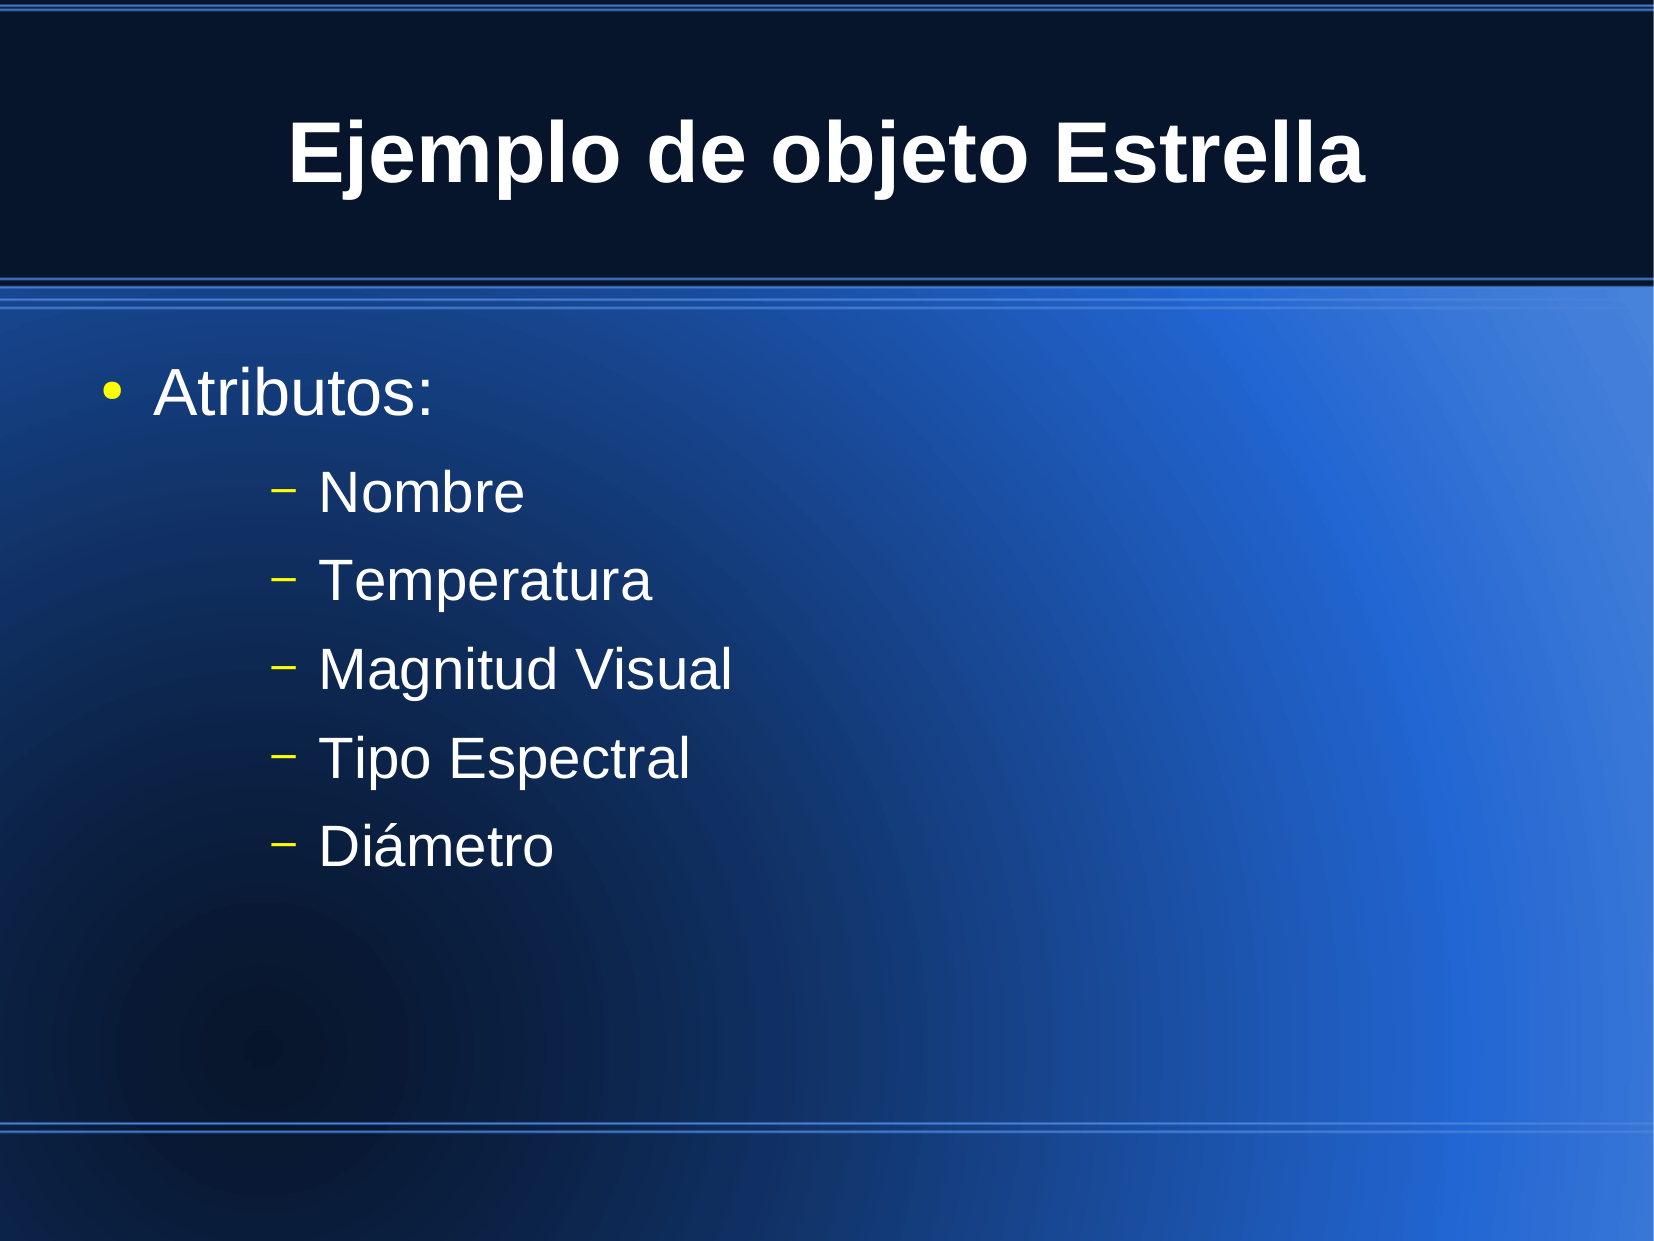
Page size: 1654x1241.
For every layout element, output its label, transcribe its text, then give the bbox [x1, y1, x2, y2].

picture [0, 0, 1654, 1241]
list Atributos: Nombre Temperatura Magnitud Visual Tipo Espectral Diámetro [82, 355, 1571, 1075]
title Ejemplo de objeto Estrella [82, 49, 1571, 257]
